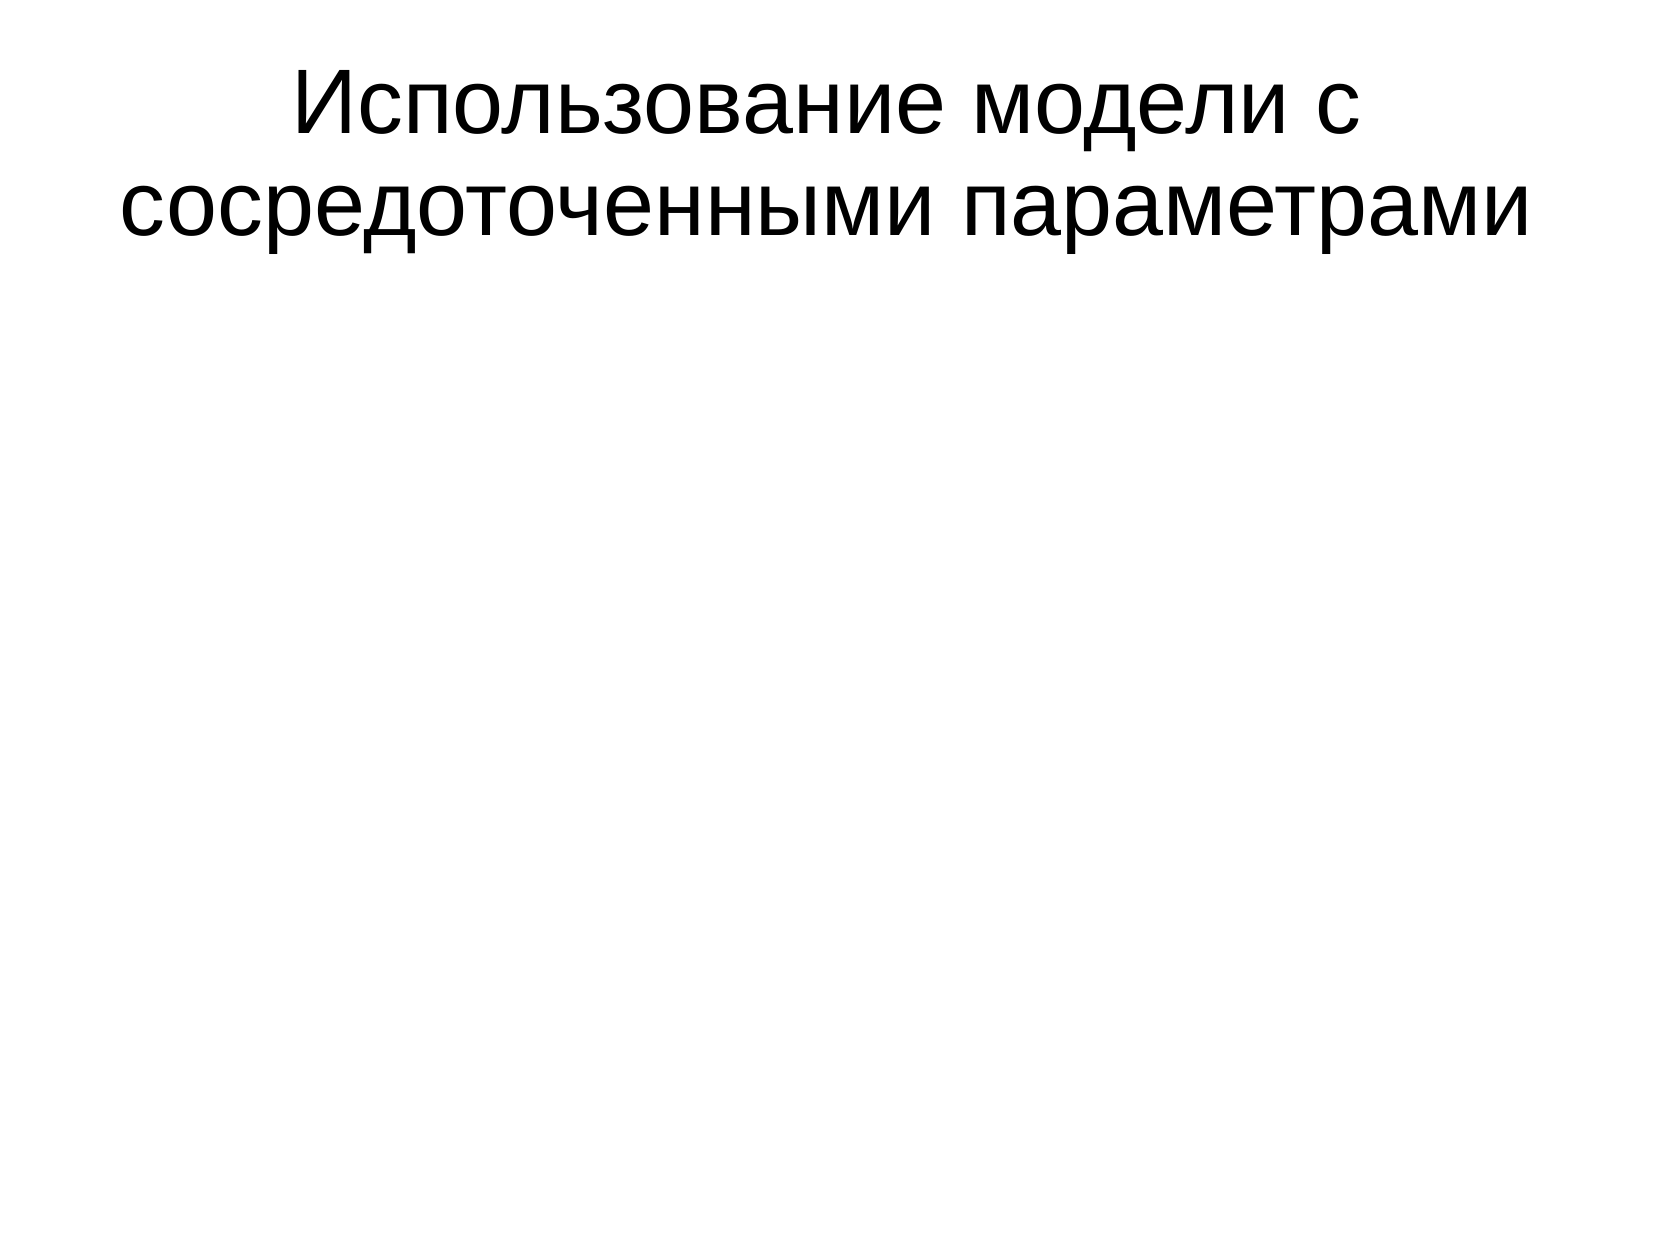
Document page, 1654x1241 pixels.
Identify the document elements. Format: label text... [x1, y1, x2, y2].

title Использование модели с сосредоточенными параметрами [82, 49, 1571, 257]
